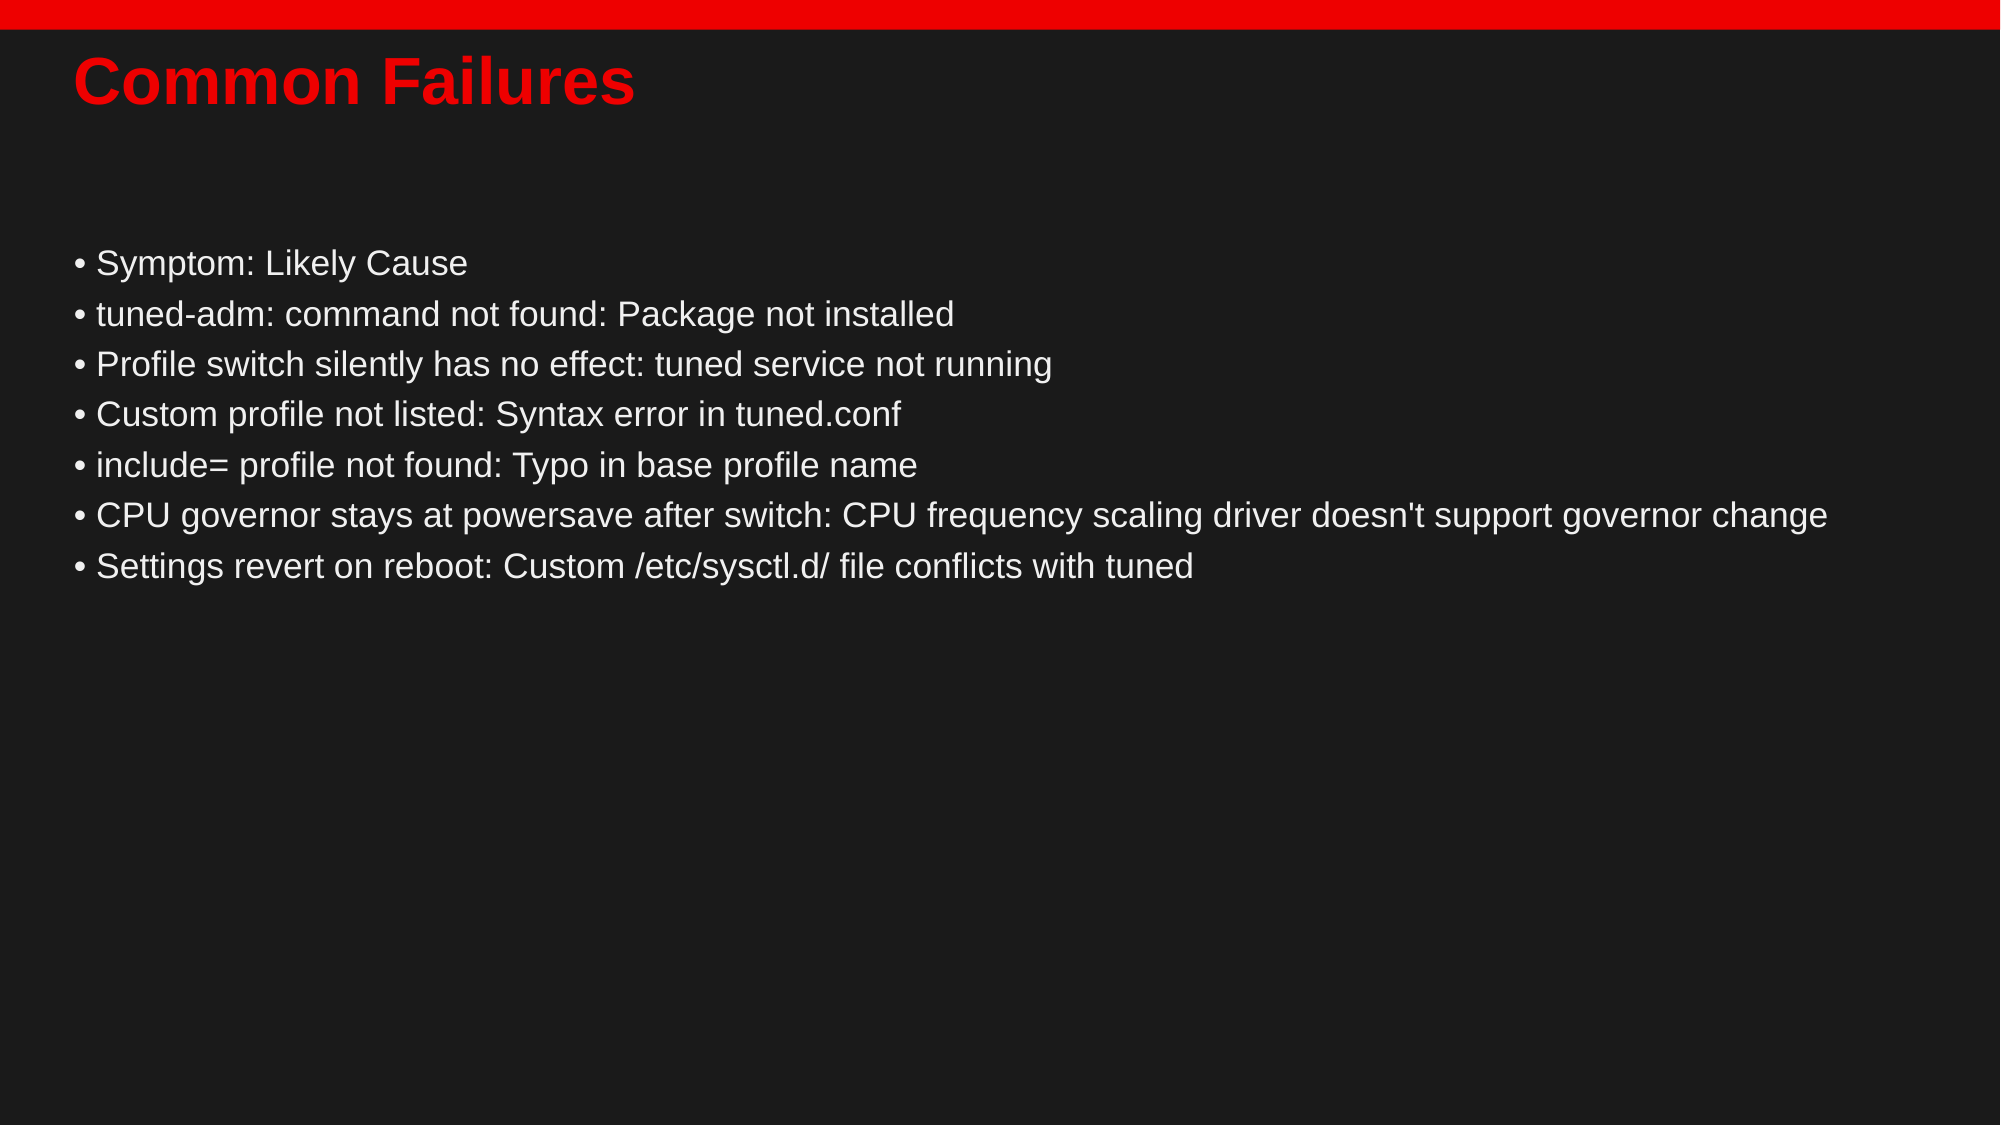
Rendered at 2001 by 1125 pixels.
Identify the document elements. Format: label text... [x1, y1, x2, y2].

text_box Common Failures [59, 36, 1942, 208]
text_box • Symptom: Likely Cause • tuned-adm: command not found: Package not installed • Profile switch silently has no effect: tuned service not running • Custom profile not listed: Syntax error in tuned.conf • include= profile not found: Typo in base profile name • CPU governor stays at powersave after switch: CPU frequency scaling driver doesn't support governor change • Settings revert on reboot: Custom /etc/sysctl.d/ file conflicts with tuned [59, 236, 1942, 1037]
text_box [0, 0, 2001, 30]
